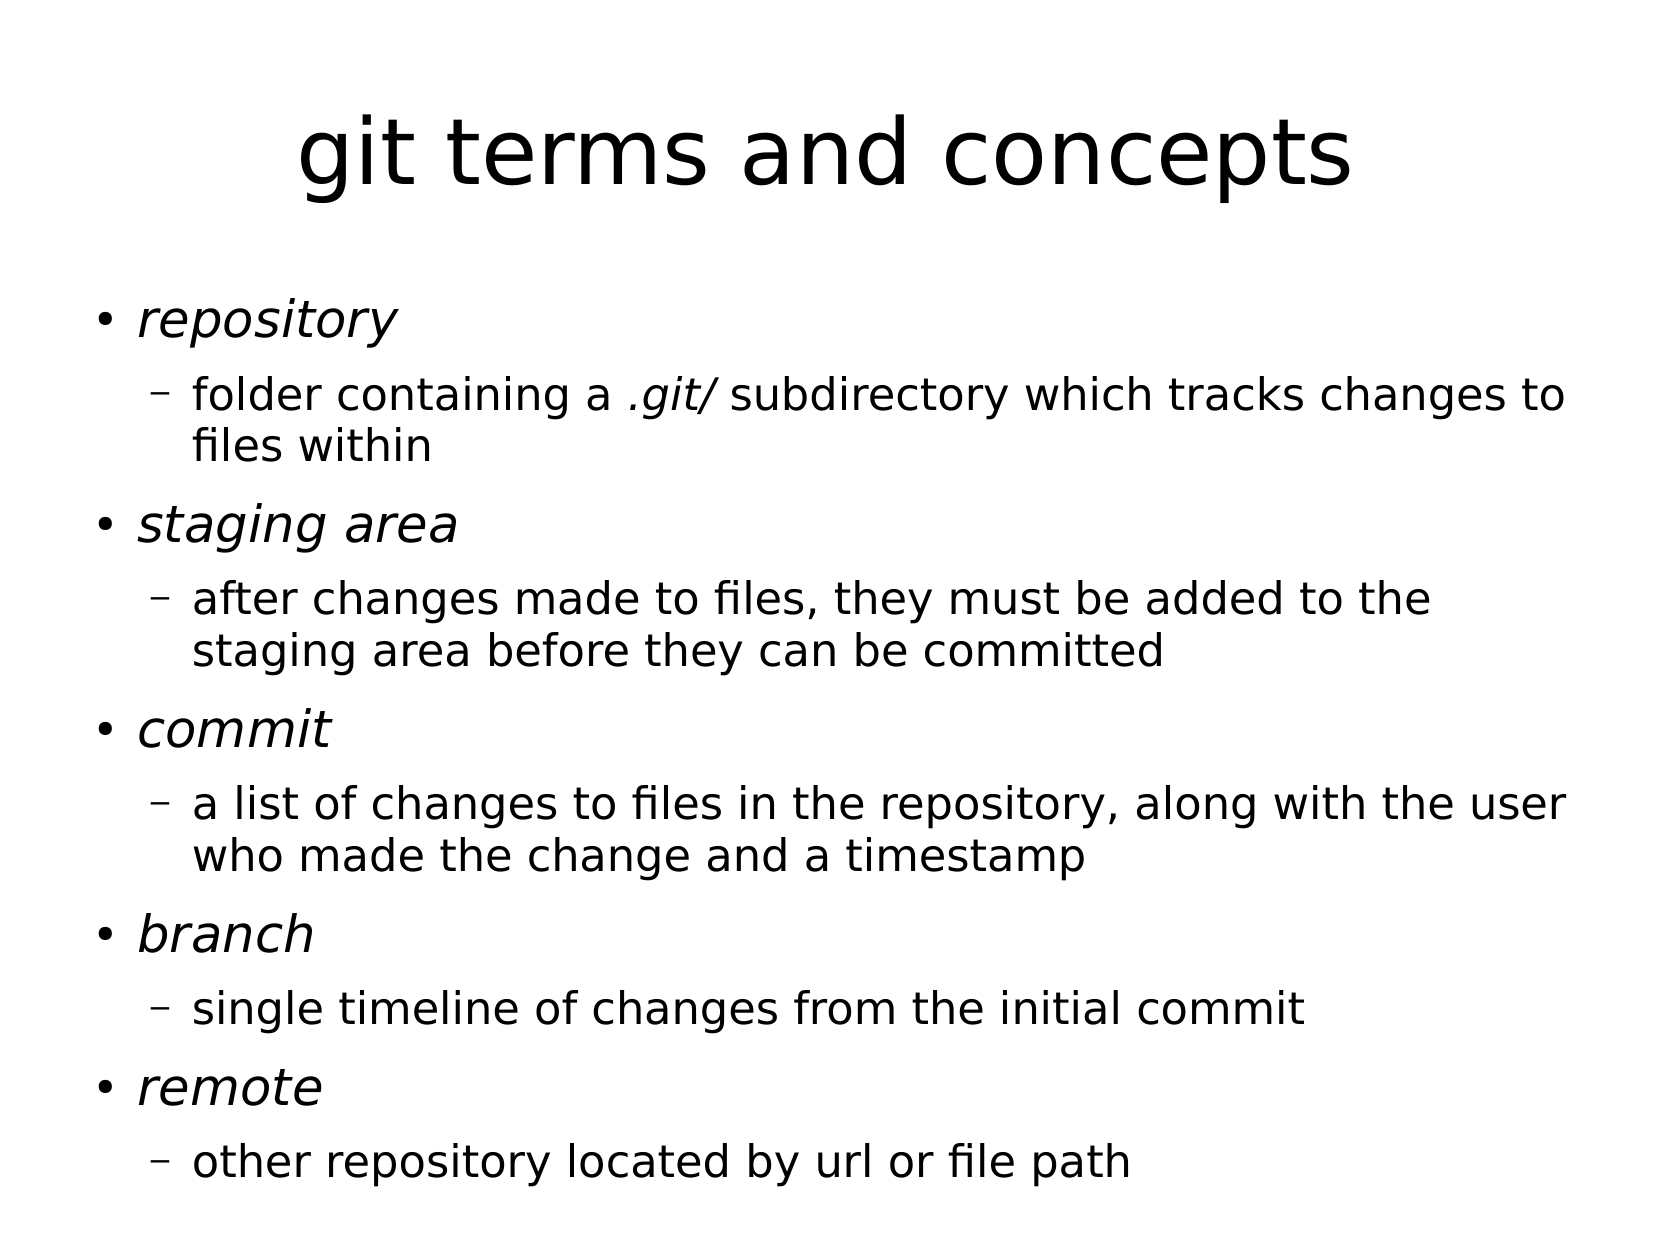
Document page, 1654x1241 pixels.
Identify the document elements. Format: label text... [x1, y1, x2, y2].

list repository folder containing a .git/ subdirectory which tracks changes to files within staging area after changes made to files, they must be added to the staging area before they can be committed commit a list of changes to files in the repository, along with the user who made the change and a timestamp branch single timeline of changes from the initial commit remote other repository located by url or file path [82, 290, 1571, 1201]
title git terms and concepts [82, 49, 1571, 257]
